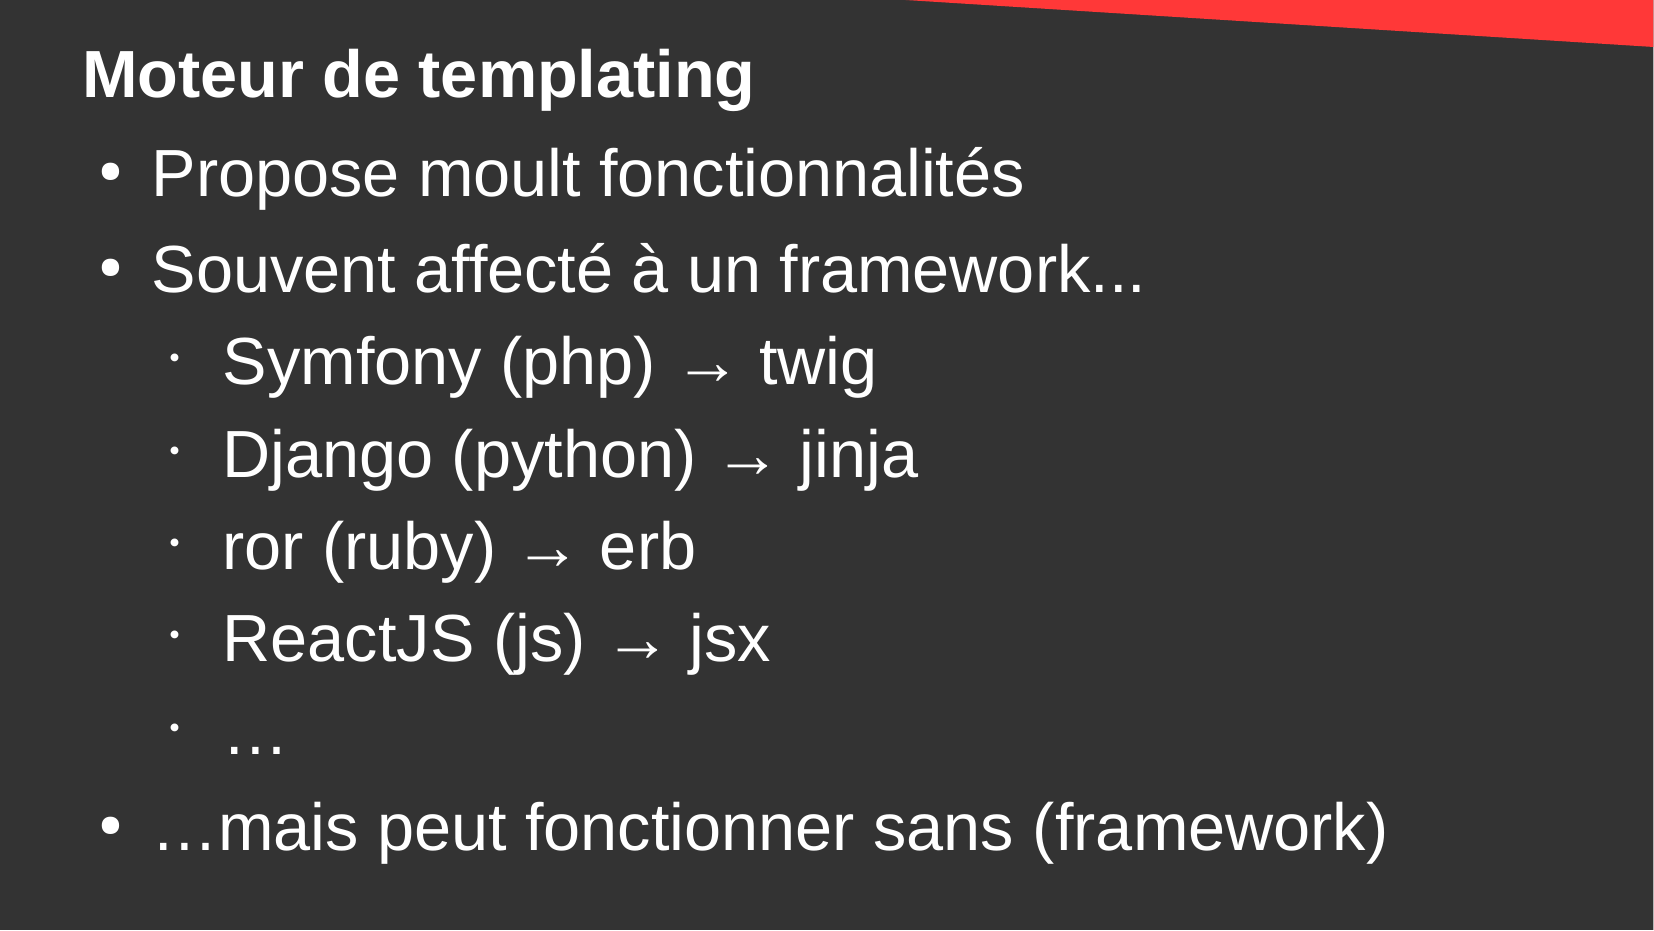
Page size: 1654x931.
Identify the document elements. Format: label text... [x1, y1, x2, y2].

title Moteur de templating [82, 37, 1571, 114]
text_box [905, 0, 1654, 48]
list Propose moult fonctionnalités Souvent affecté à un framework... Symfony (php) → twig Django (python) → jinja ror (ruby) → erb ReactJS (js) → jsx … …mais peut fonctionner sans (framework) [80, 135, 1620, 886]
